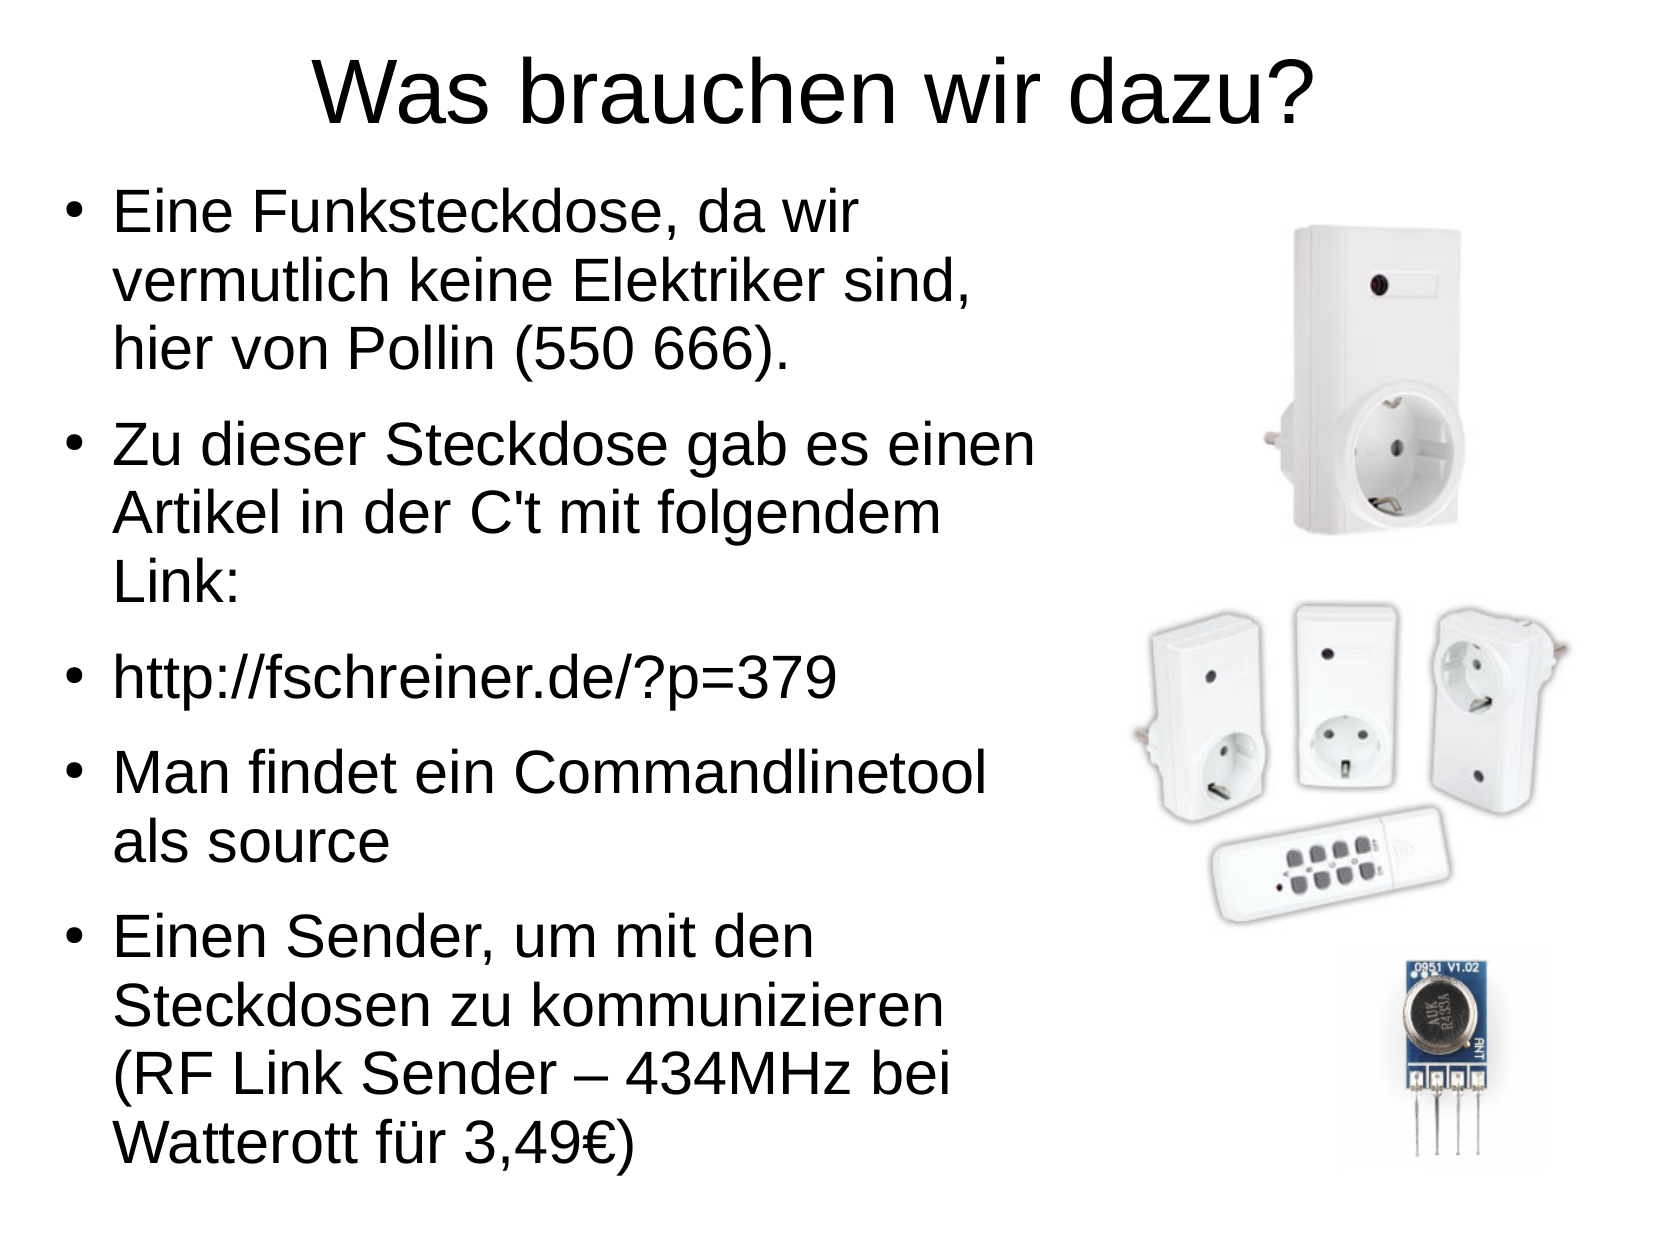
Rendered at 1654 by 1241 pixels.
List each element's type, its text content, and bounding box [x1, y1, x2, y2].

picture [1113, 581, 1583, 934]
title Was brauchen wir dazu? [70, 17, 1559, 166]
picture [1336, 947, 1548, 1170]
picture [1137, 200, 1607, 553]
list Eine Funksteckdose, da wir vermutlich keine Elektriker sind, hier von Pollin (550 666). Zu dieser Steckdose gab es einen Artikel in der C't mit folgendem Link: http://fschreiner.de/?p=379 Man findet ein Commandlinetool als source Einen Sender, um mit den Steckdosen zu kommunizieren (RF Link Sender – 434MHz bei Watterott für 3,49€) [47, 177, 1052, 1182]
